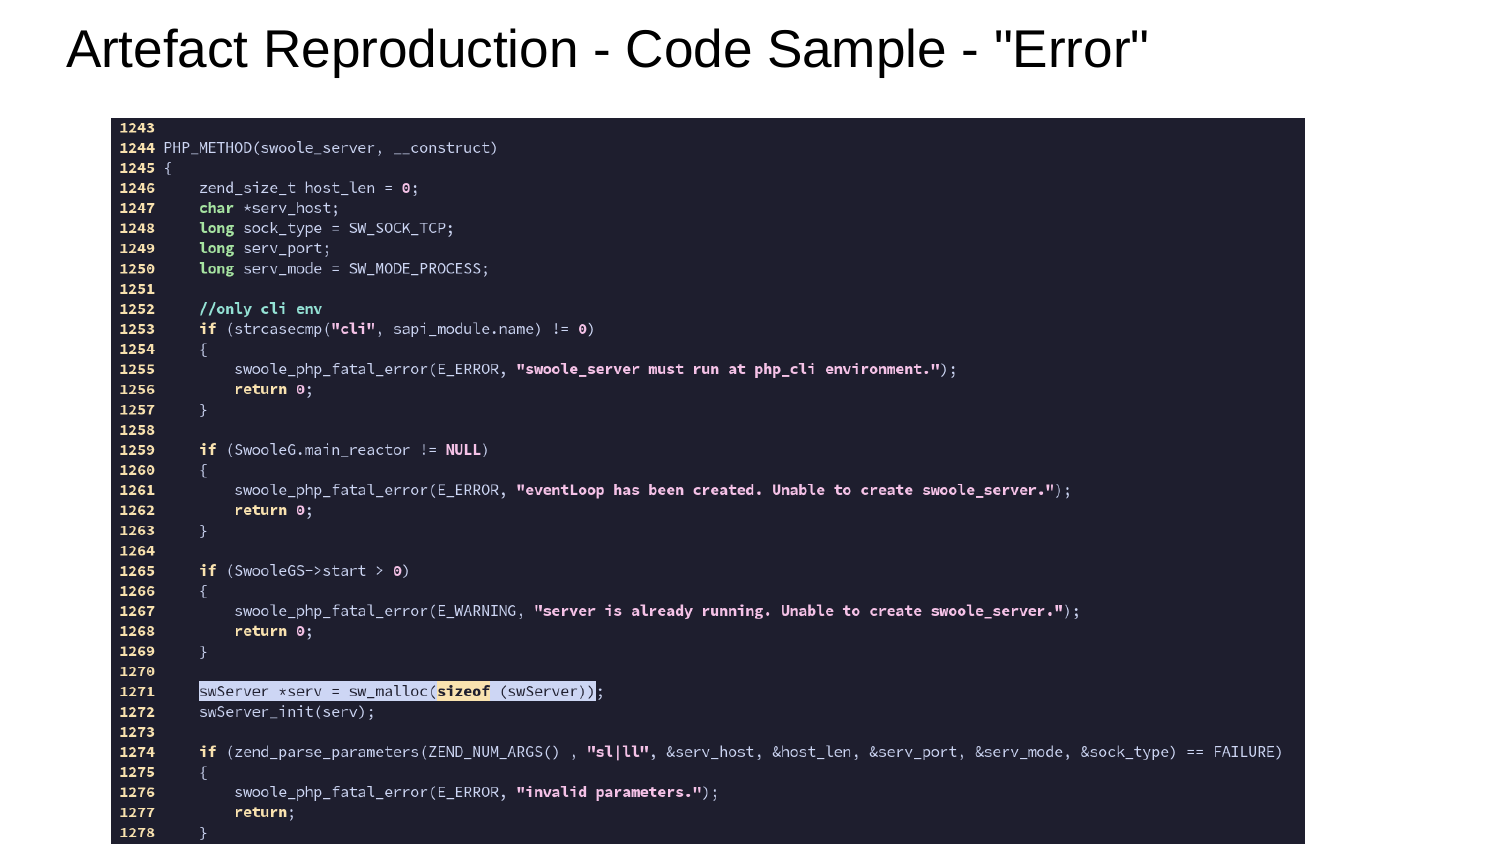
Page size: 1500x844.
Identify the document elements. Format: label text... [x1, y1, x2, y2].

title Artefact Reproduction - Code Sample - "Error" [51, 0, 1449, 94]
picture [111, 118, 1305, 844]
